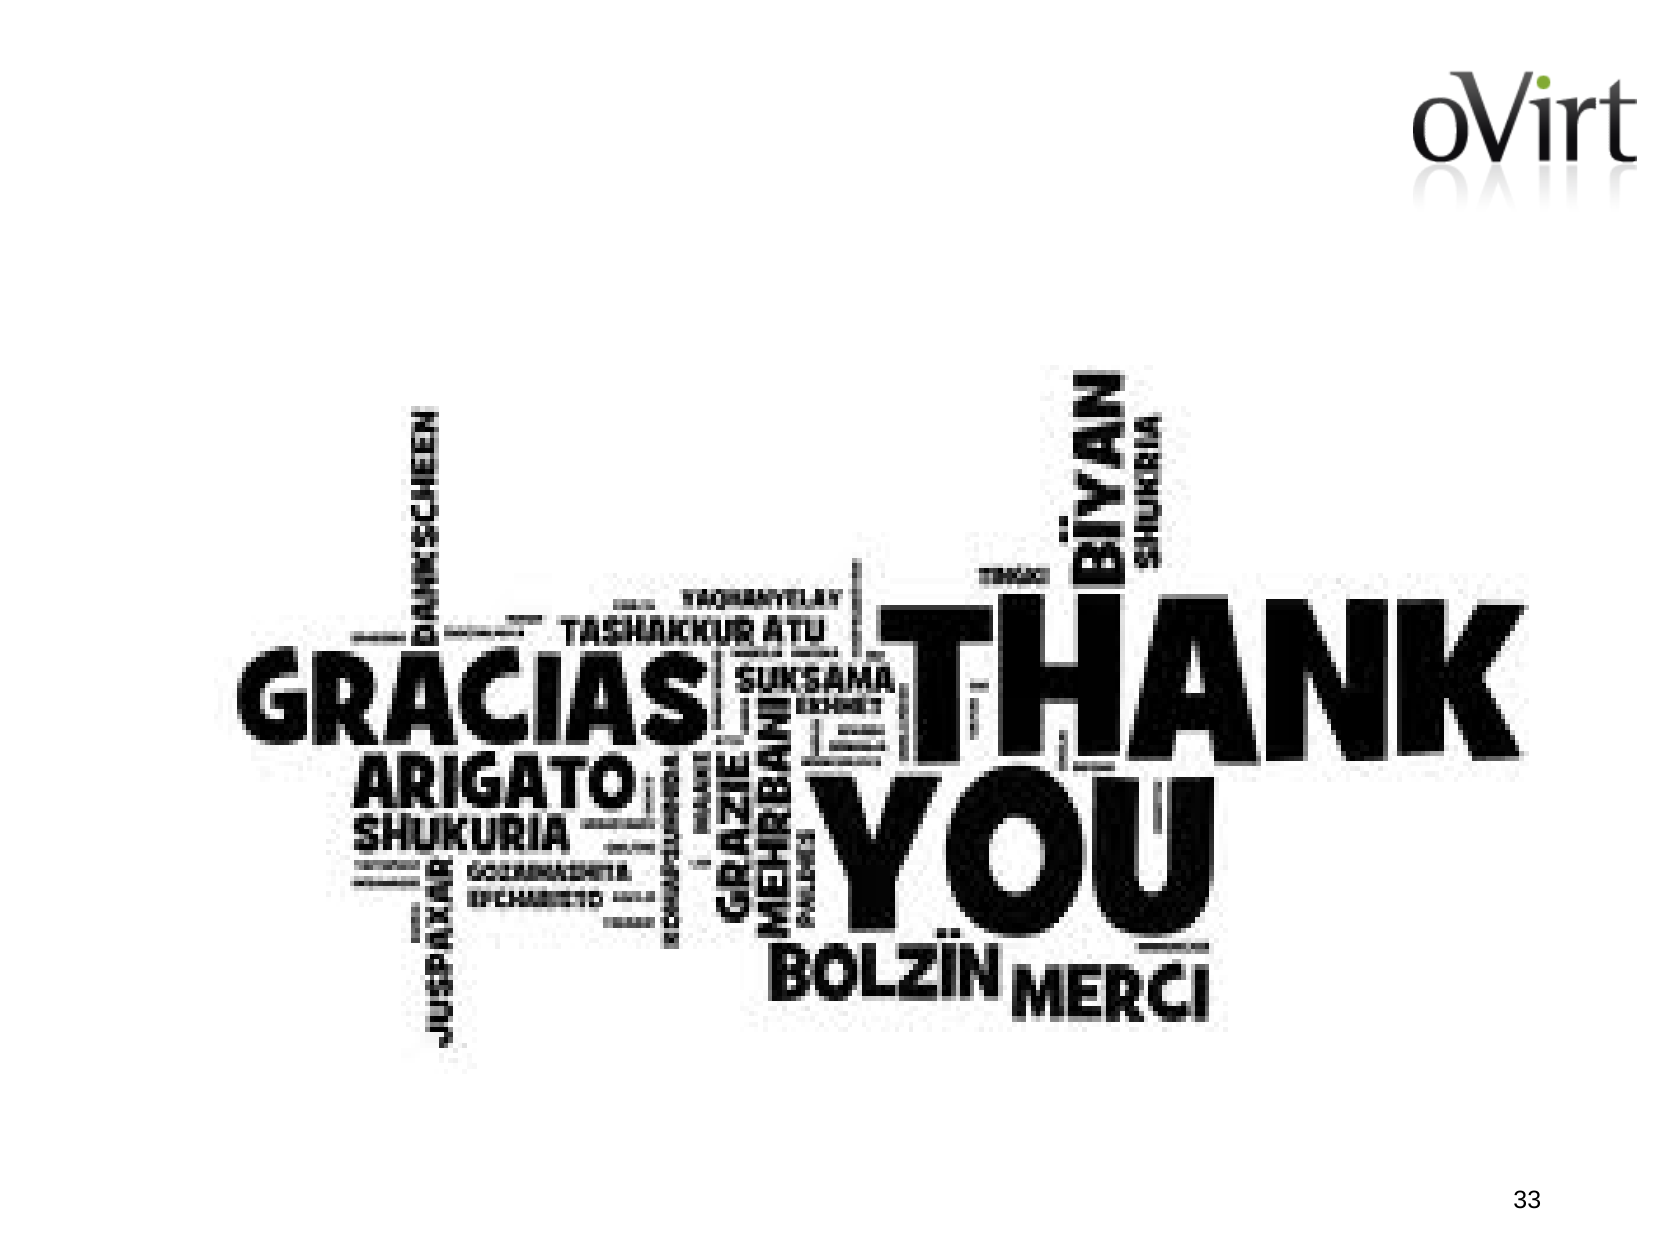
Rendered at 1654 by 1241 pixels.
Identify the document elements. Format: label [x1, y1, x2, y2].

picture [1413, 63, 1637, 212]
picture [214, 240, 1548, 1163]
